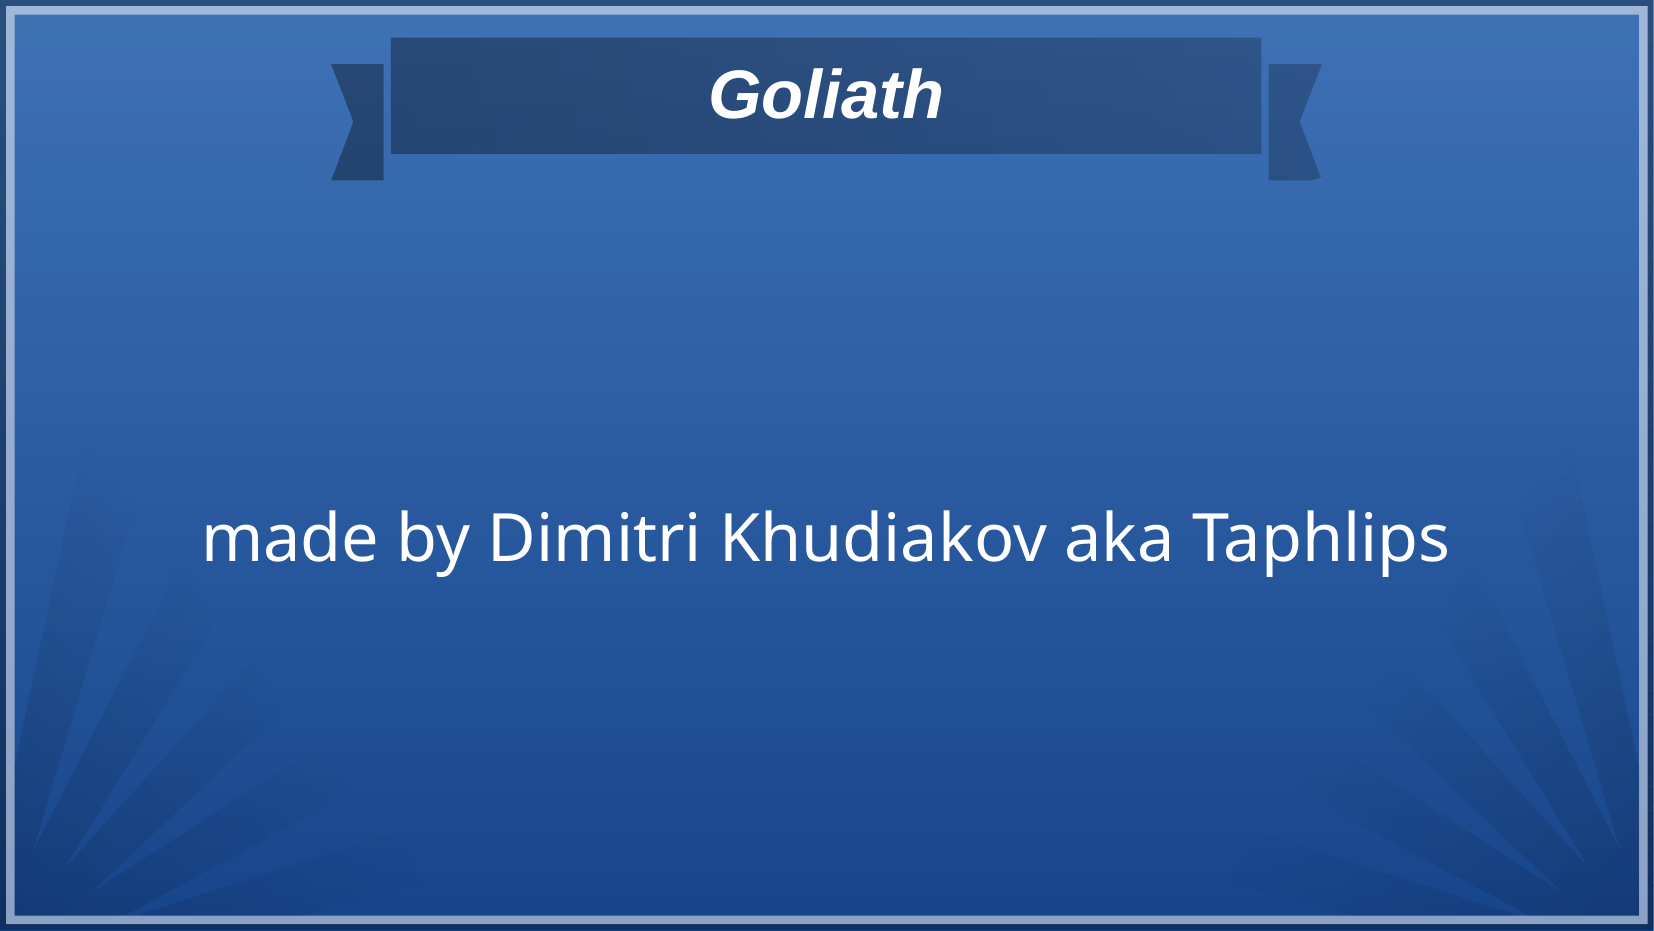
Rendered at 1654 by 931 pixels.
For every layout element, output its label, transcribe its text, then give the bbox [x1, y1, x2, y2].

subtitle made by Dimitri Khudiakov aka Taphlips [82, 224, 1571, 848]
title Goliath [389, 35, 1264, 154]
